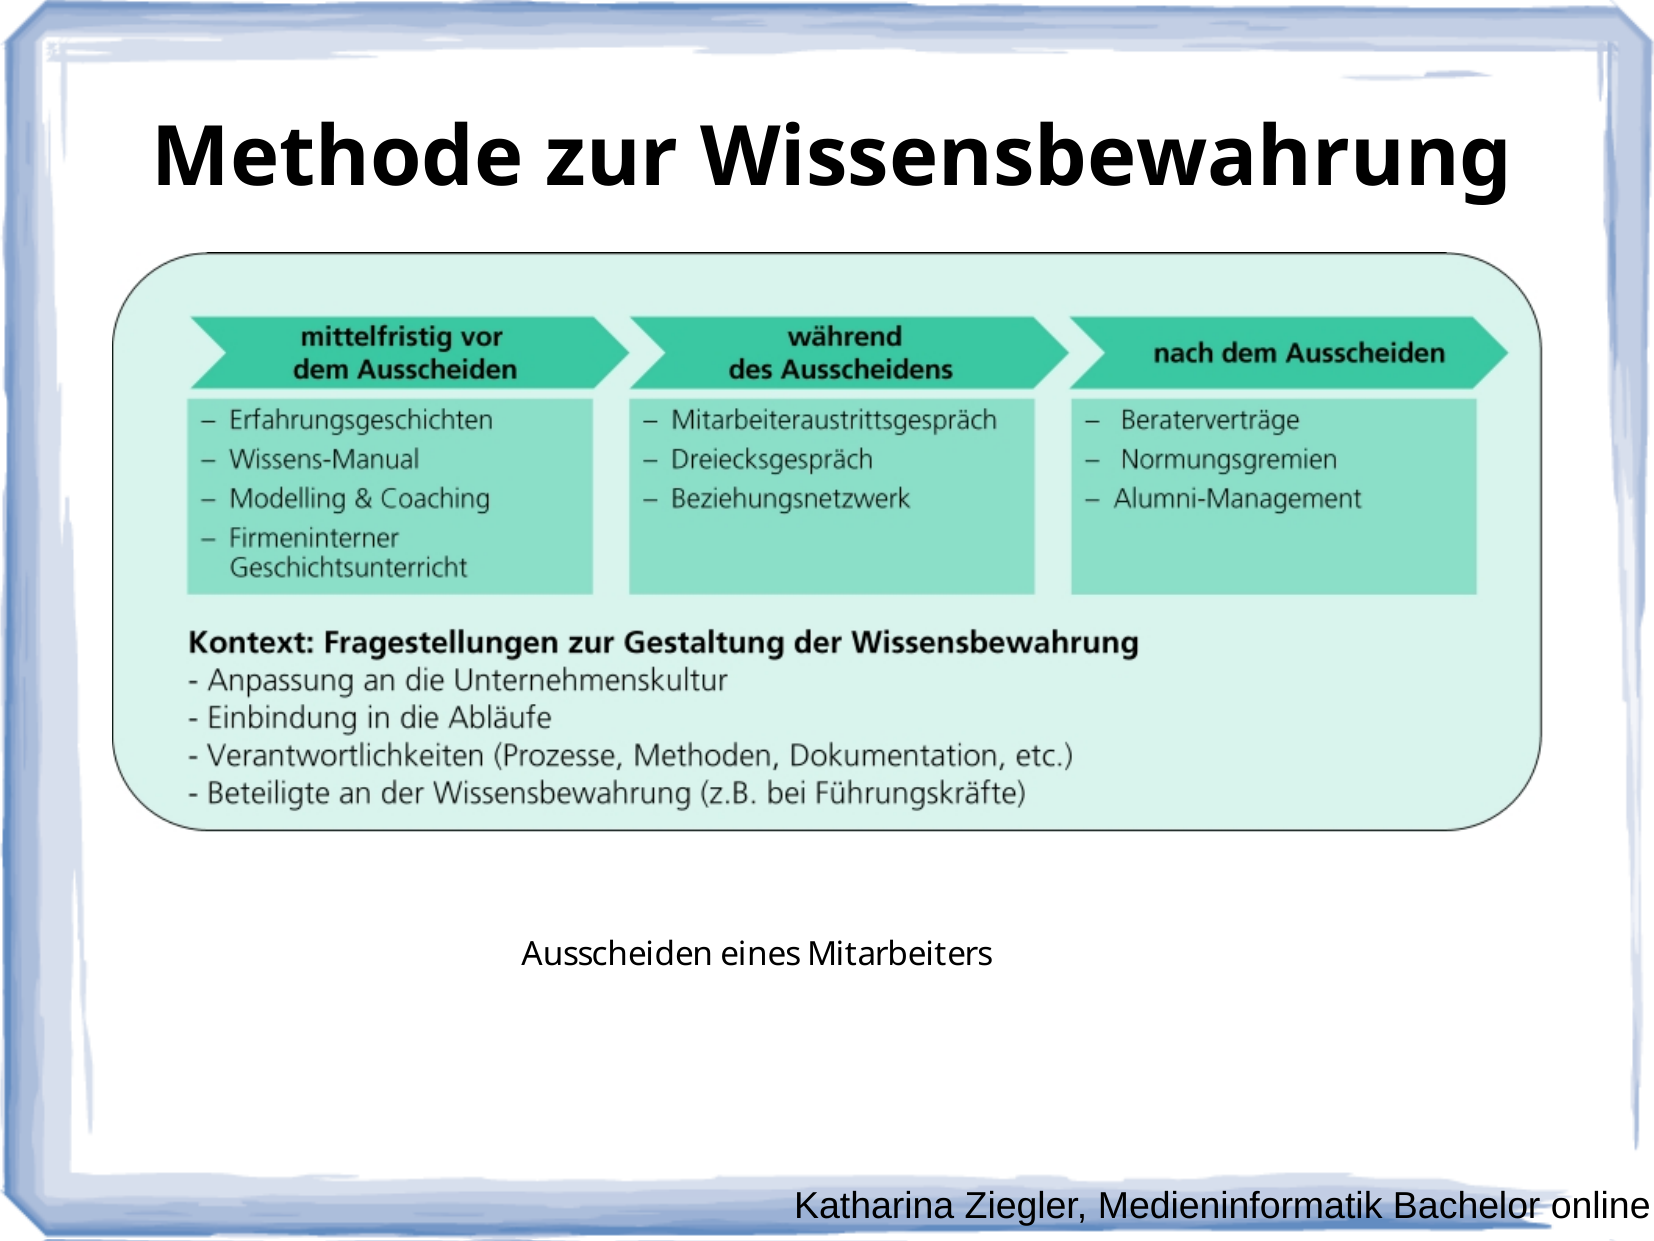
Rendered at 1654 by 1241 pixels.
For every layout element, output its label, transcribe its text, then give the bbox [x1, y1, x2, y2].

picture [0, 0, 1654, 1241]
text_box Katharina Ziegler, Medieninformatik Bachelor online [749, 1176, 1654, 1241]
title Methode zur Wissensbewahrung [82, 49, 1571, 257]
chart [401, 803, 1408, 982]
